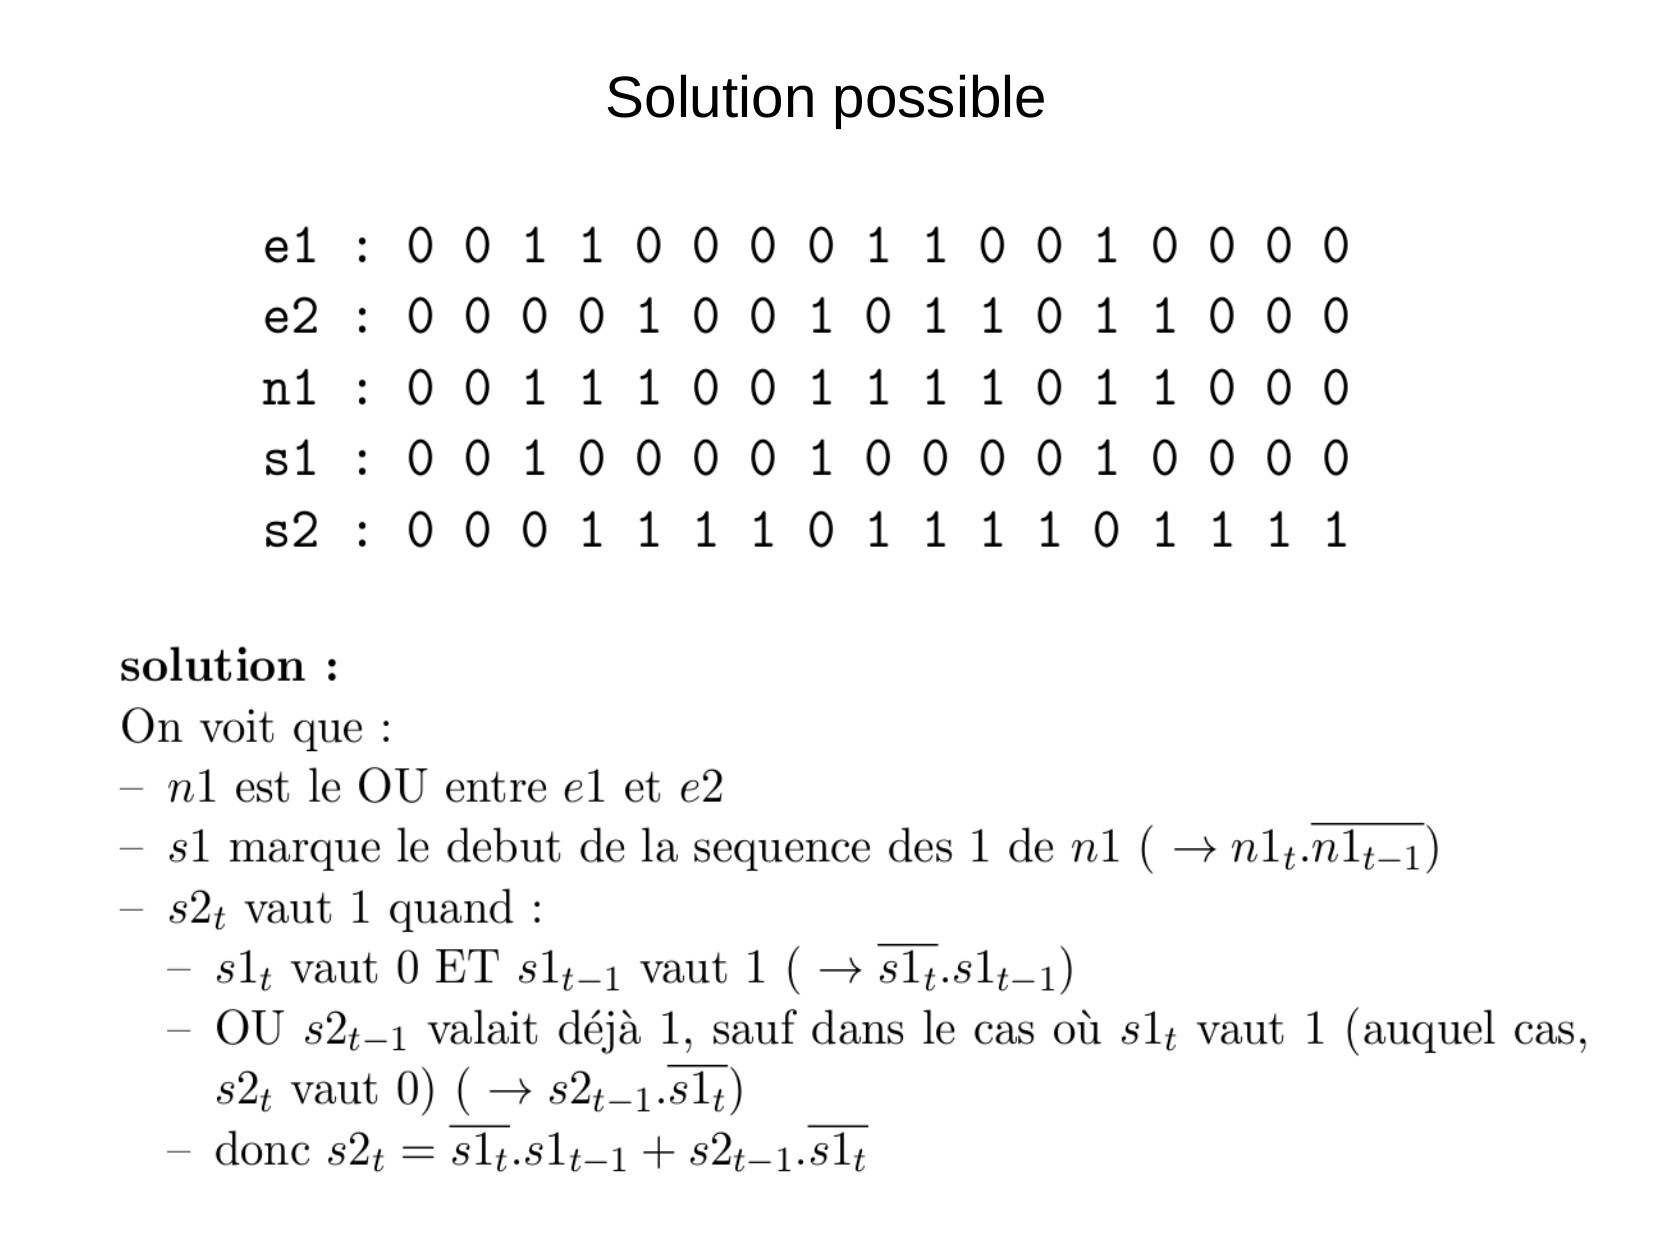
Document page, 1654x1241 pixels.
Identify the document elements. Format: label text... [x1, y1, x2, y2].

picture [224, 188, 1441, 599]
title Solution possible [82, 0, 1571, 201]
picture [70, 625, 1607, 1182]
